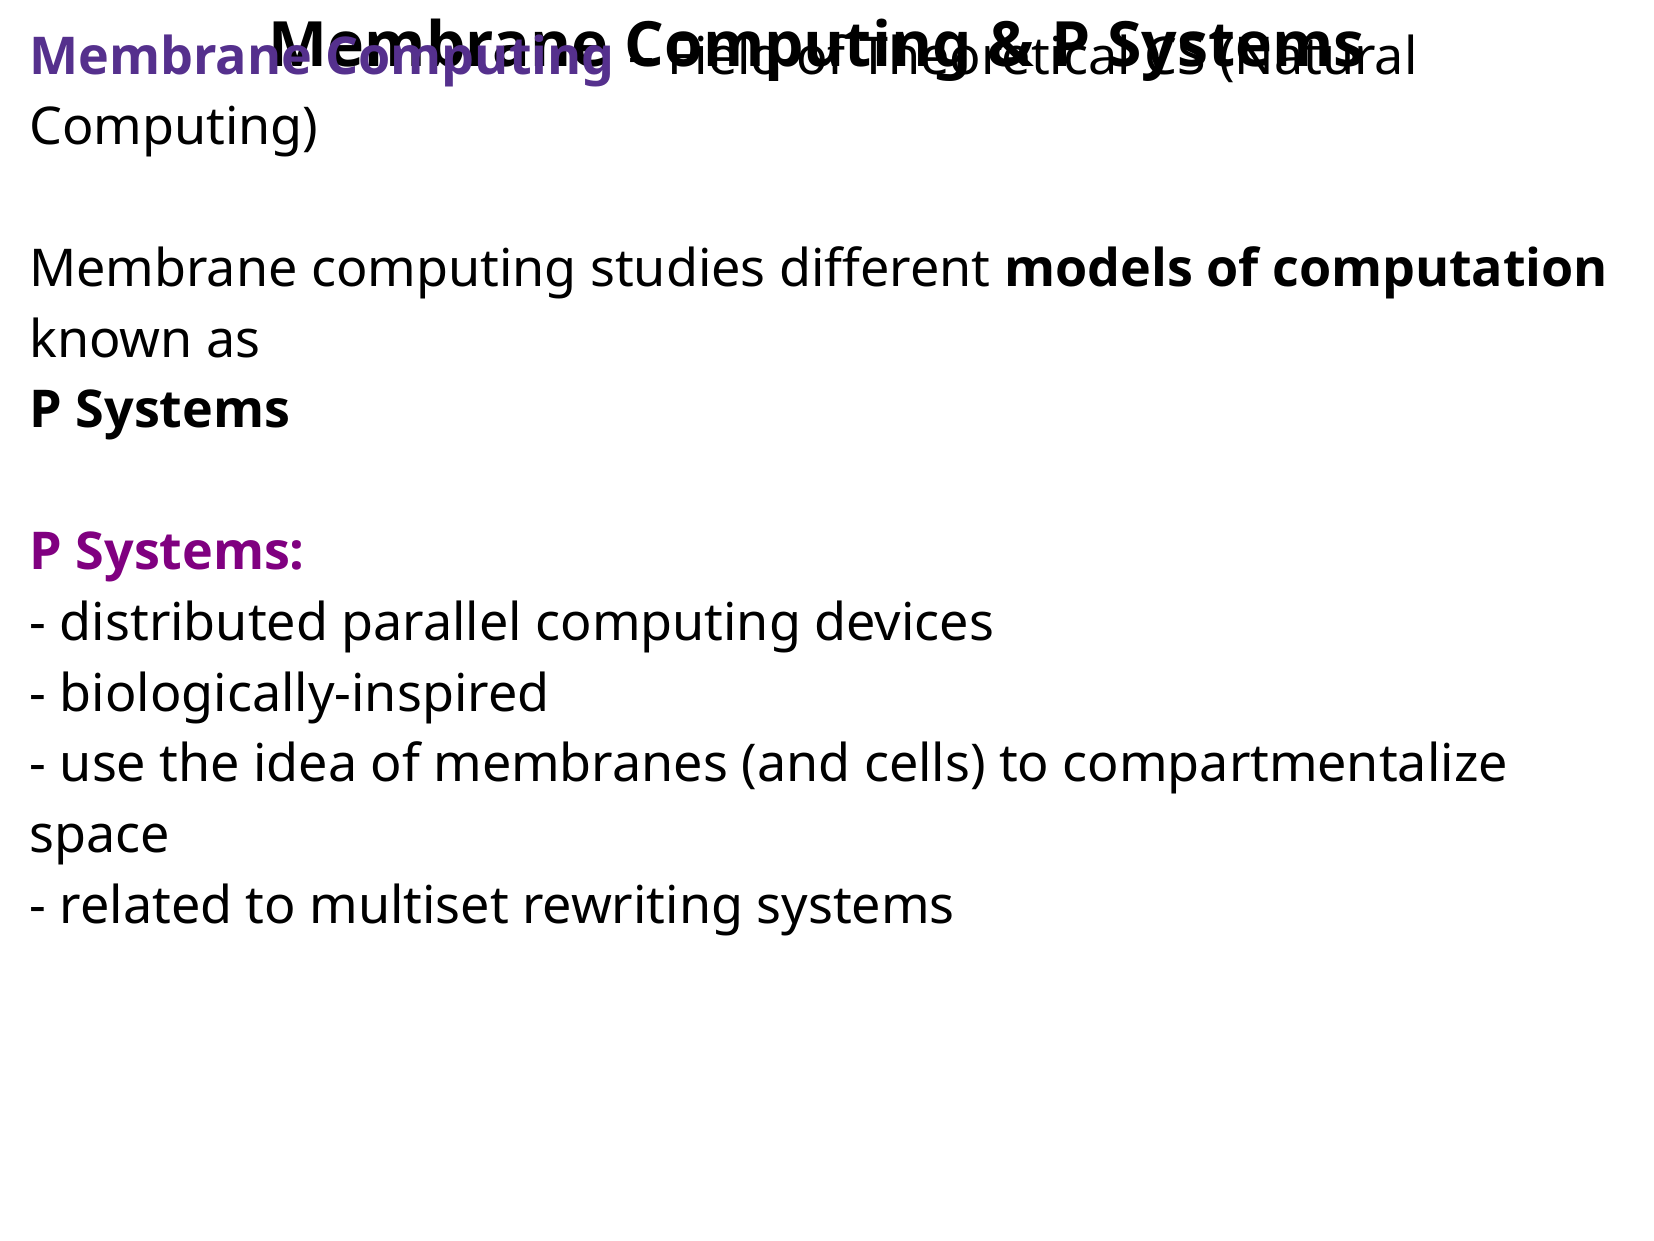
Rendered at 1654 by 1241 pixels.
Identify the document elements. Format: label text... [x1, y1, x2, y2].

title Membrane Computing & P Systems [0, 1, 1651, 84]
title Membrane Computing – Field of Theoretical CS (Natural Computing) Membrane computing studies different models of computation known as P Systems P Systems: - distributed parallel computing devices - biologically-inspired - use the idea of membranes (and cells) to compartmentalize space - related to multiset rewriting systems [29, 136, 1632, 822]
